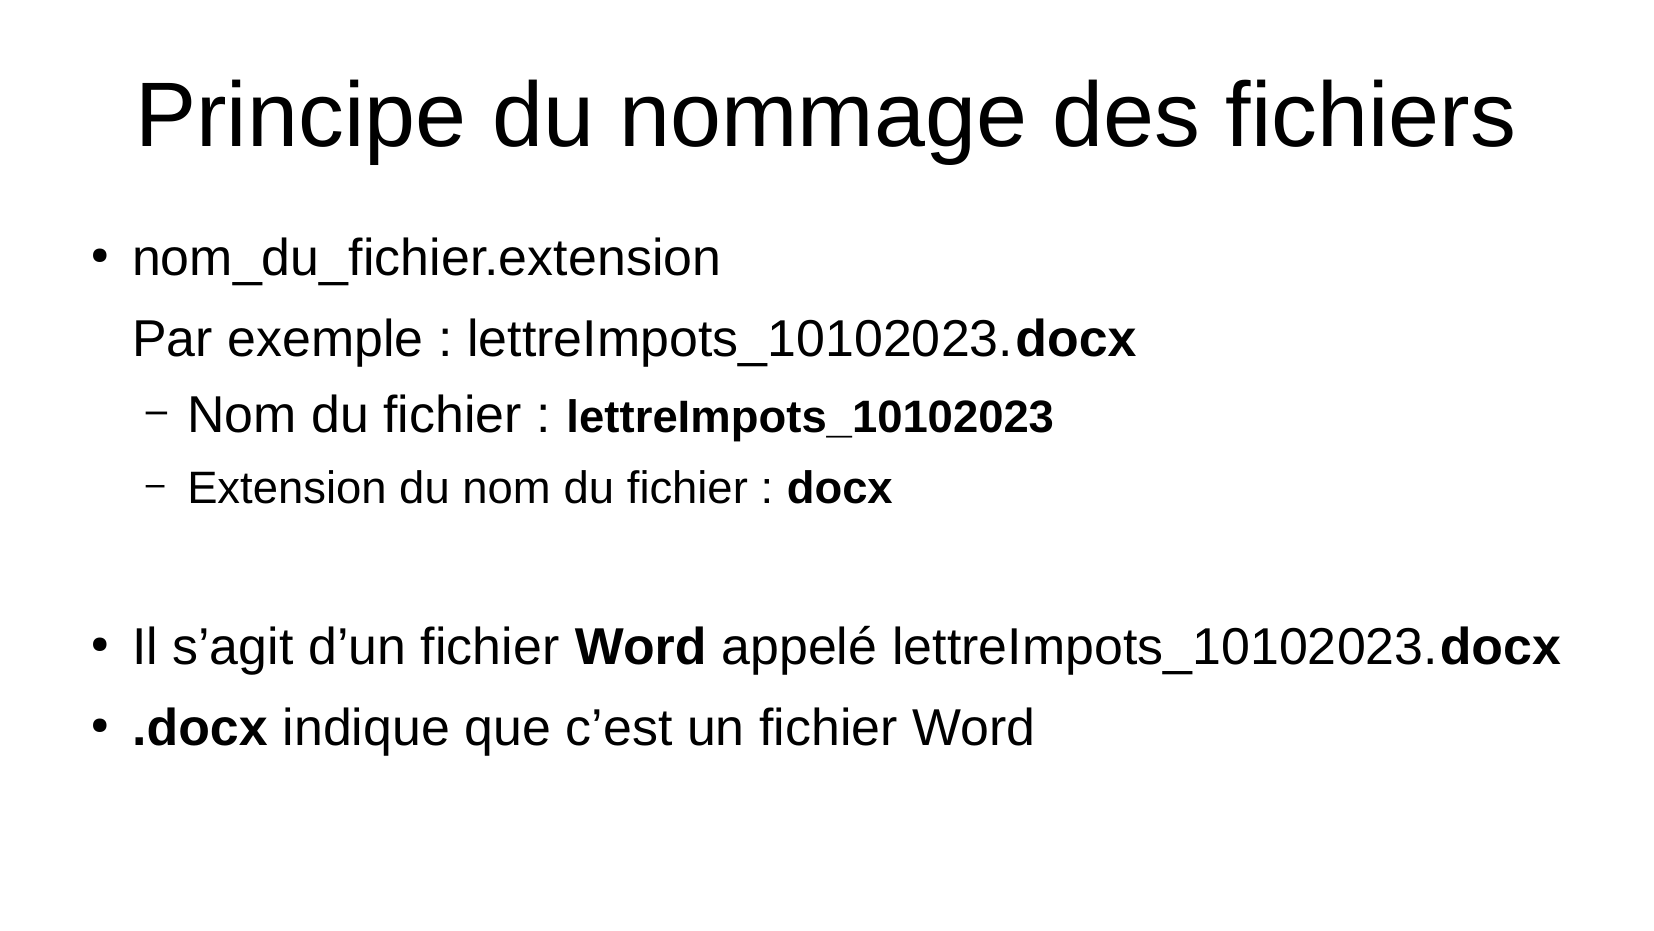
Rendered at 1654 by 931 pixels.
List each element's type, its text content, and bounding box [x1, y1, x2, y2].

list nom_du_fichier.extension Par exemple : lettreImpots_10102023.docx Nom du fichier : lettreImpots_10102023 Extension du nom du fichier : docx Il s’agit d’un fichier Word appelé lettreImpots_10102023.docx .docx indique que c’est un fichier Word [76, 228, 1565, 768]
title Principe du nommage des fichiers [82, 37, 1571, 193]
